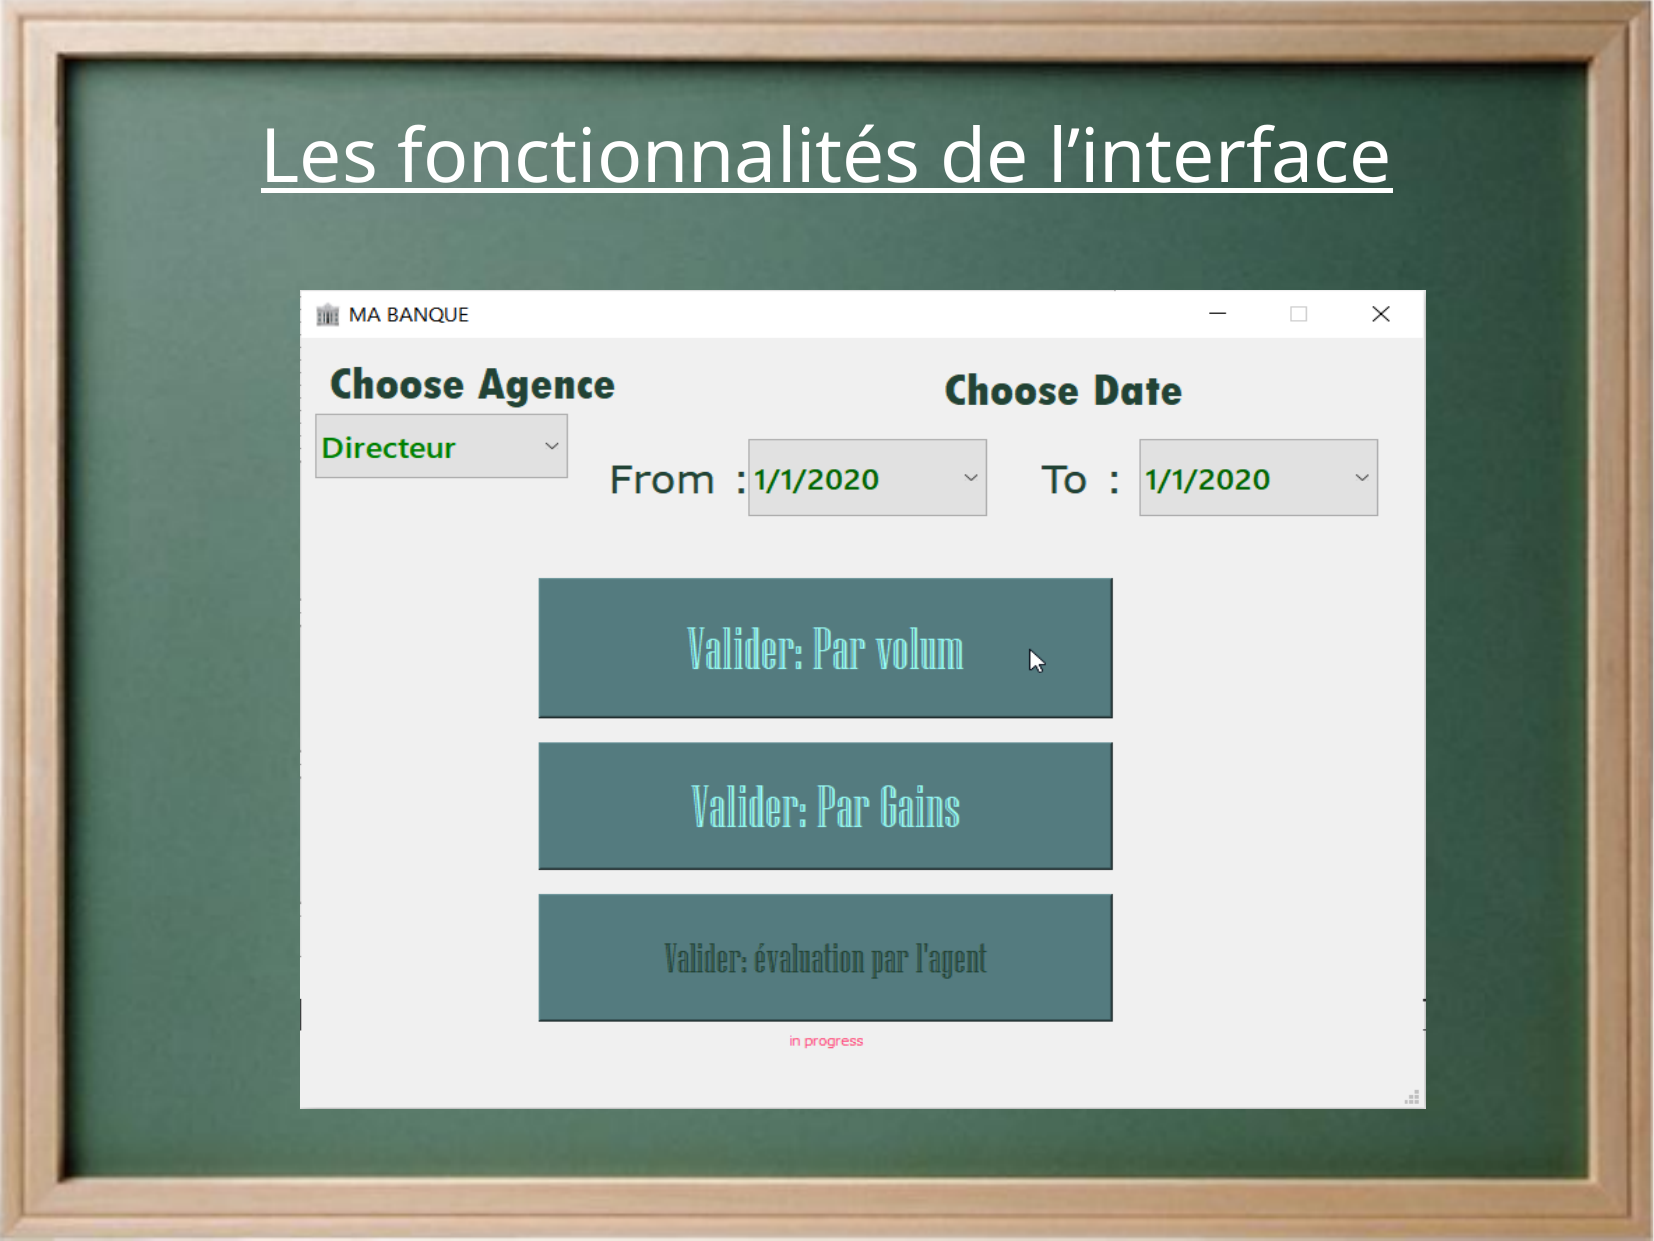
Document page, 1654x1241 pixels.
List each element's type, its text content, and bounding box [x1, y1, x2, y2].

title Les fonctionnalités de l’interface [82, 49, 1571, 257]
picture [0, 0, 1654, 1241]
